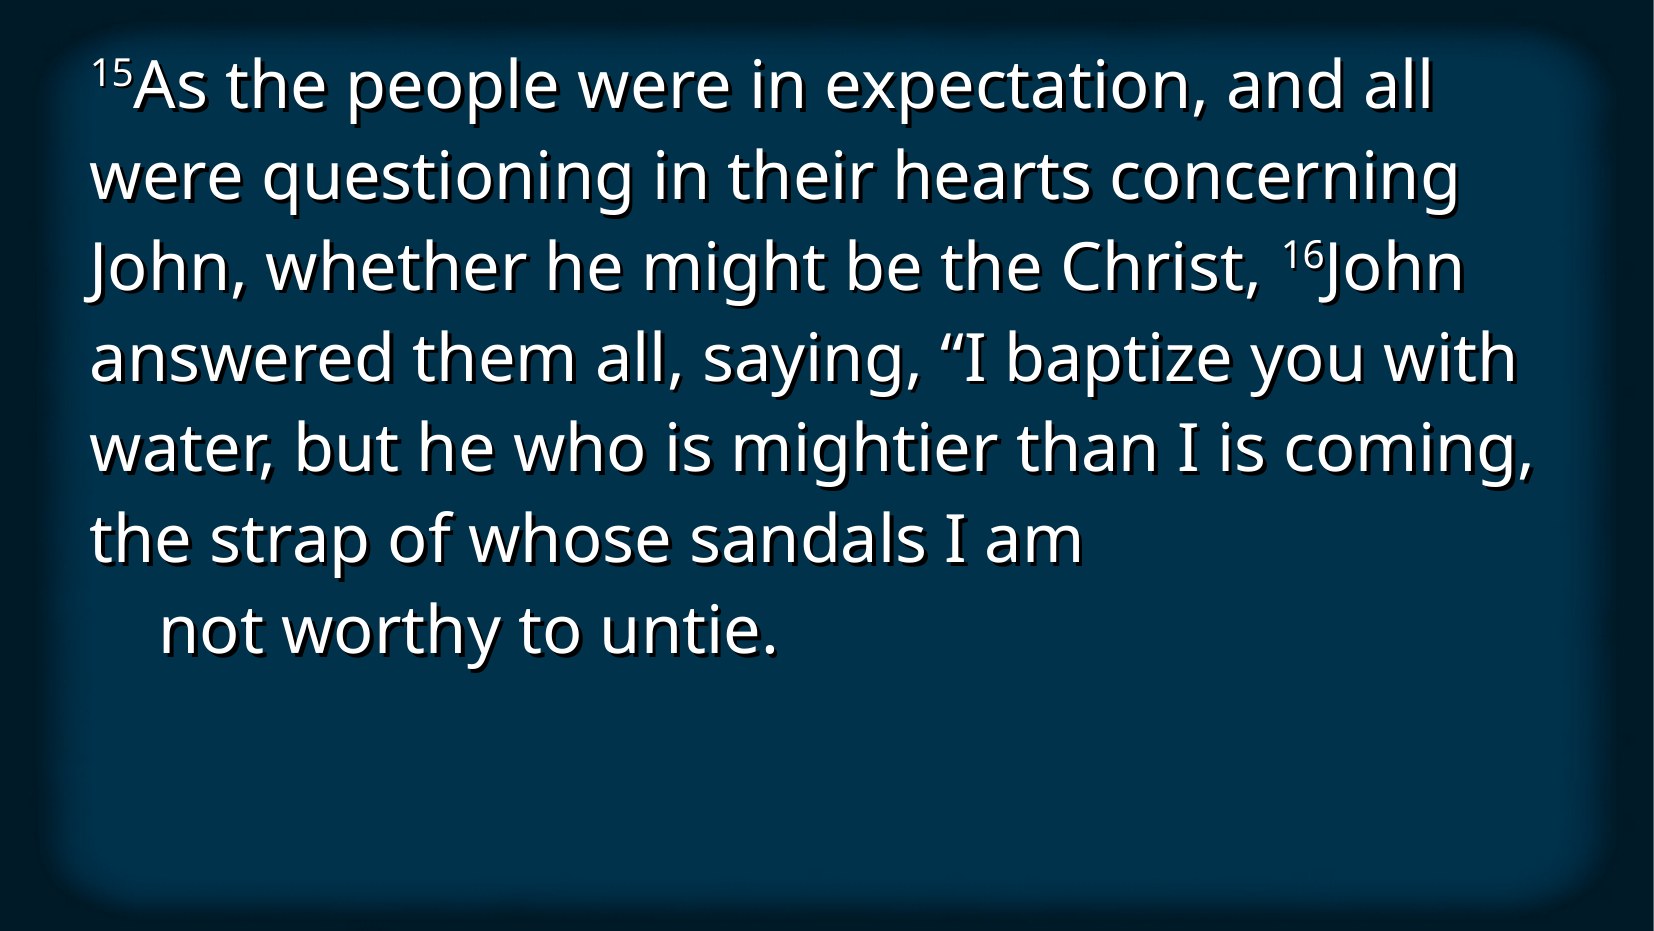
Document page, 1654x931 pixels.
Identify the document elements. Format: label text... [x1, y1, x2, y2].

text_box 15As the people were in expectation, and all were questioning in their hearts concerning John, whether he might be the Christ, 16John answered them all, saying, “I baptize you with water, but he who is mightier than I is coming, the strap of whose sandals I am not worthy to untie. [75, 30, 1576, 667]
picture [0, 0, 1654, 931]
